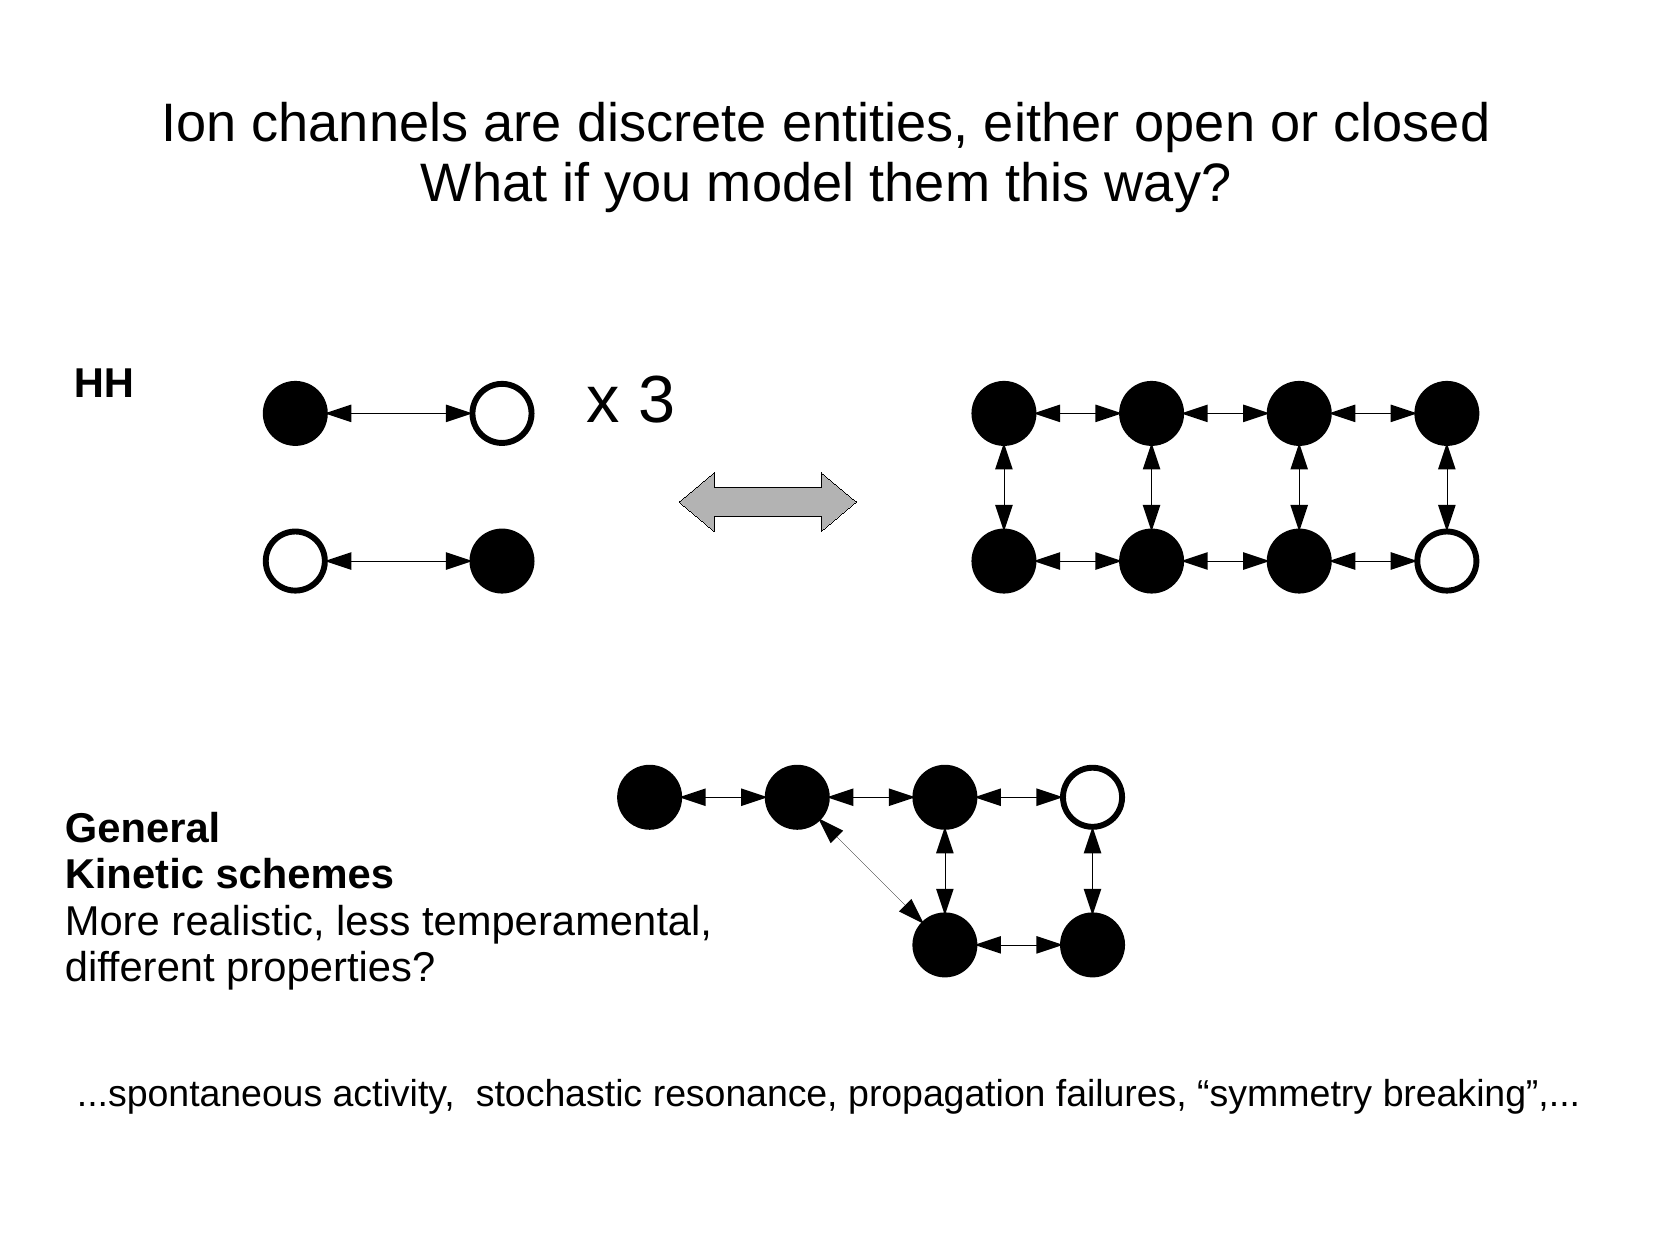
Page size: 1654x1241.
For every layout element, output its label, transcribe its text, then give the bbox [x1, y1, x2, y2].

text_box [1063, 915, 1123, 975]
text_box [620, 767, 680, 797]
text_box [1122, 383, 1182, 443]
text_box [1063, 767, 1123, 827]
text_box [974, 531, 1034, 591]
text_box HH [59, 352, 150, 421]
text_box [915, 915, 975, 975]
text_box [472, 383, 532, 443]
text_box [1269, 531, 1329, 591]
text_box [472, 531, 532, 591]
text_box [679, 472, 857, 532]
text_box [1122, 531, 1182, 591]
text_box [915, 767, 975, 827]
text_box General Kinetic schemes More realistic, less temperamental, different properties? [49, 797, 727, 1025]
text_box [265, 531, 325, 591]
text_box [1417, 531, 1477, 591]
text_box [1269, 383, 1329, 443]
text_box ...spontaneous activity, stochastic resonance, propagation failures, “symmetry breaking”,... [62, 1065, 1596, 1127]
text_box [974, 383, 1034, 443]
text_box [767, 767, 827, 827]
text_box [1417, 383, 1477, 443]
title Ion channels are discrete entities, either open or closed What if you model them this way? [82, 56, 1571, 250]
text_box [265, 383, 325, 443]
text_box x 3 [561, 354, 739, 453]
